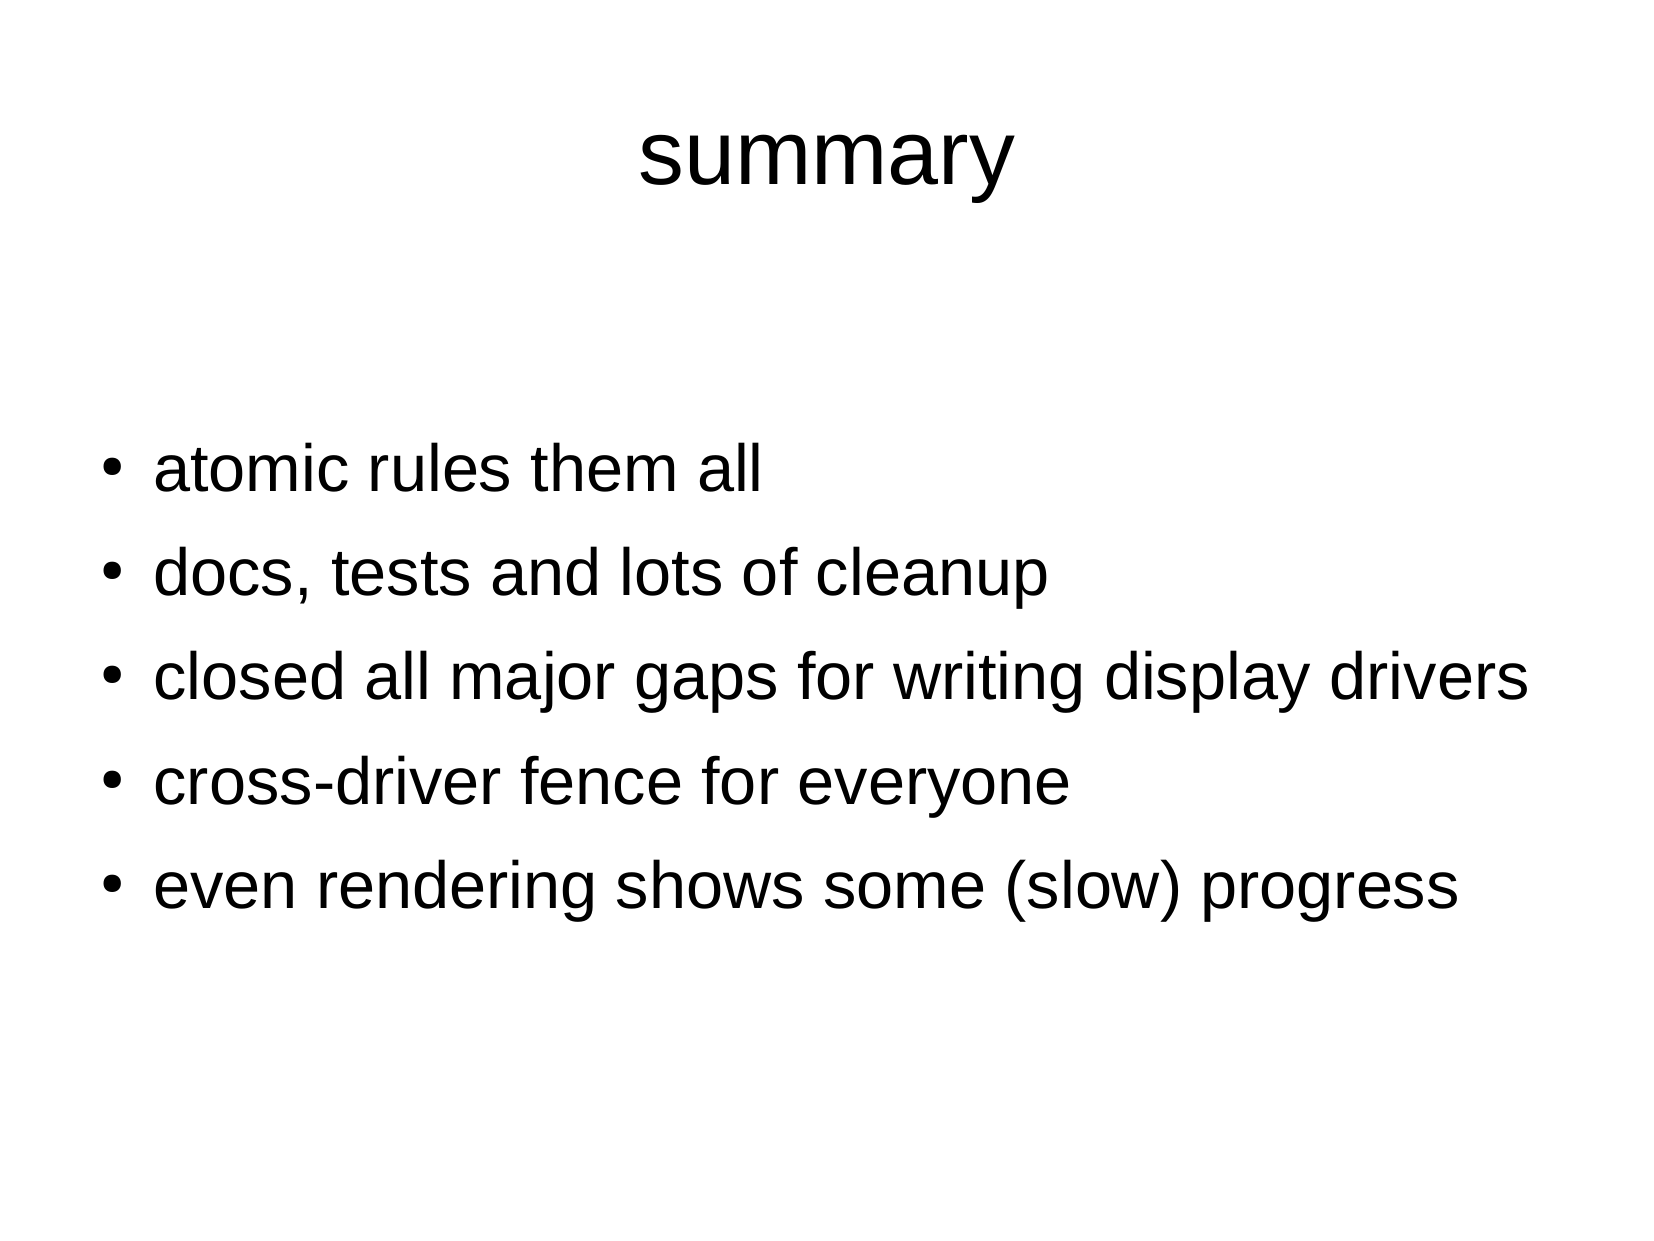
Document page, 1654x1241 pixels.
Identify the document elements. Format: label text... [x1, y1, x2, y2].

list atomic rules them all docs, tests and lots of cleanup closed all major gaps for writing display drivers cross-driver fence for everyone even rendering shows some (slow) progress [82, 431, 1571, 1021]
title summary [82, 49, 1571, 257]
